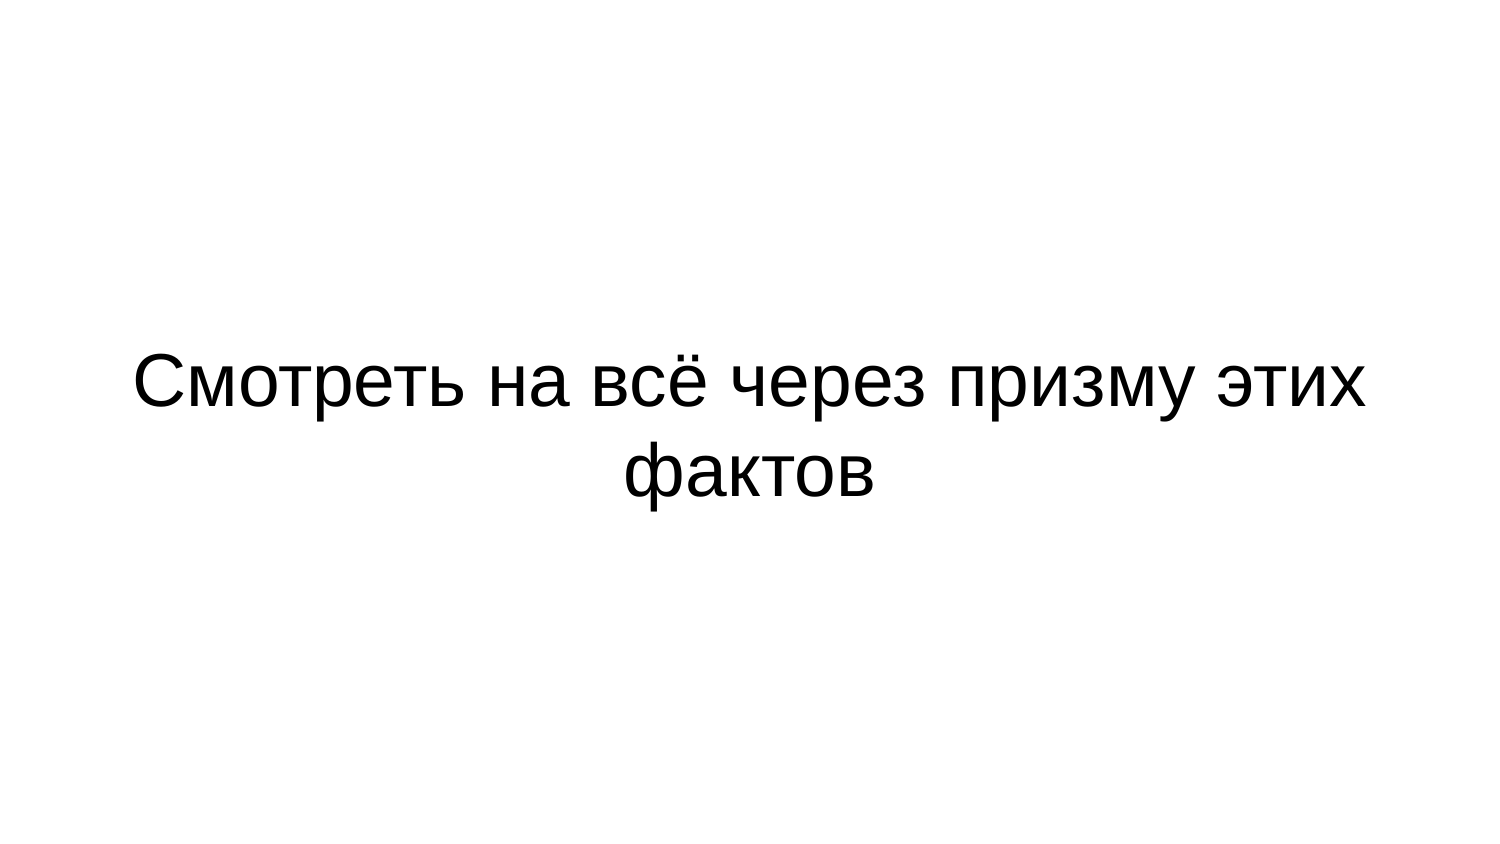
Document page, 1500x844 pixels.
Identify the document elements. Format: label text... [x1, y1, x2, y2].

title Смотреть на всё через призму этих фактов [51, 352, 1449, 491]
